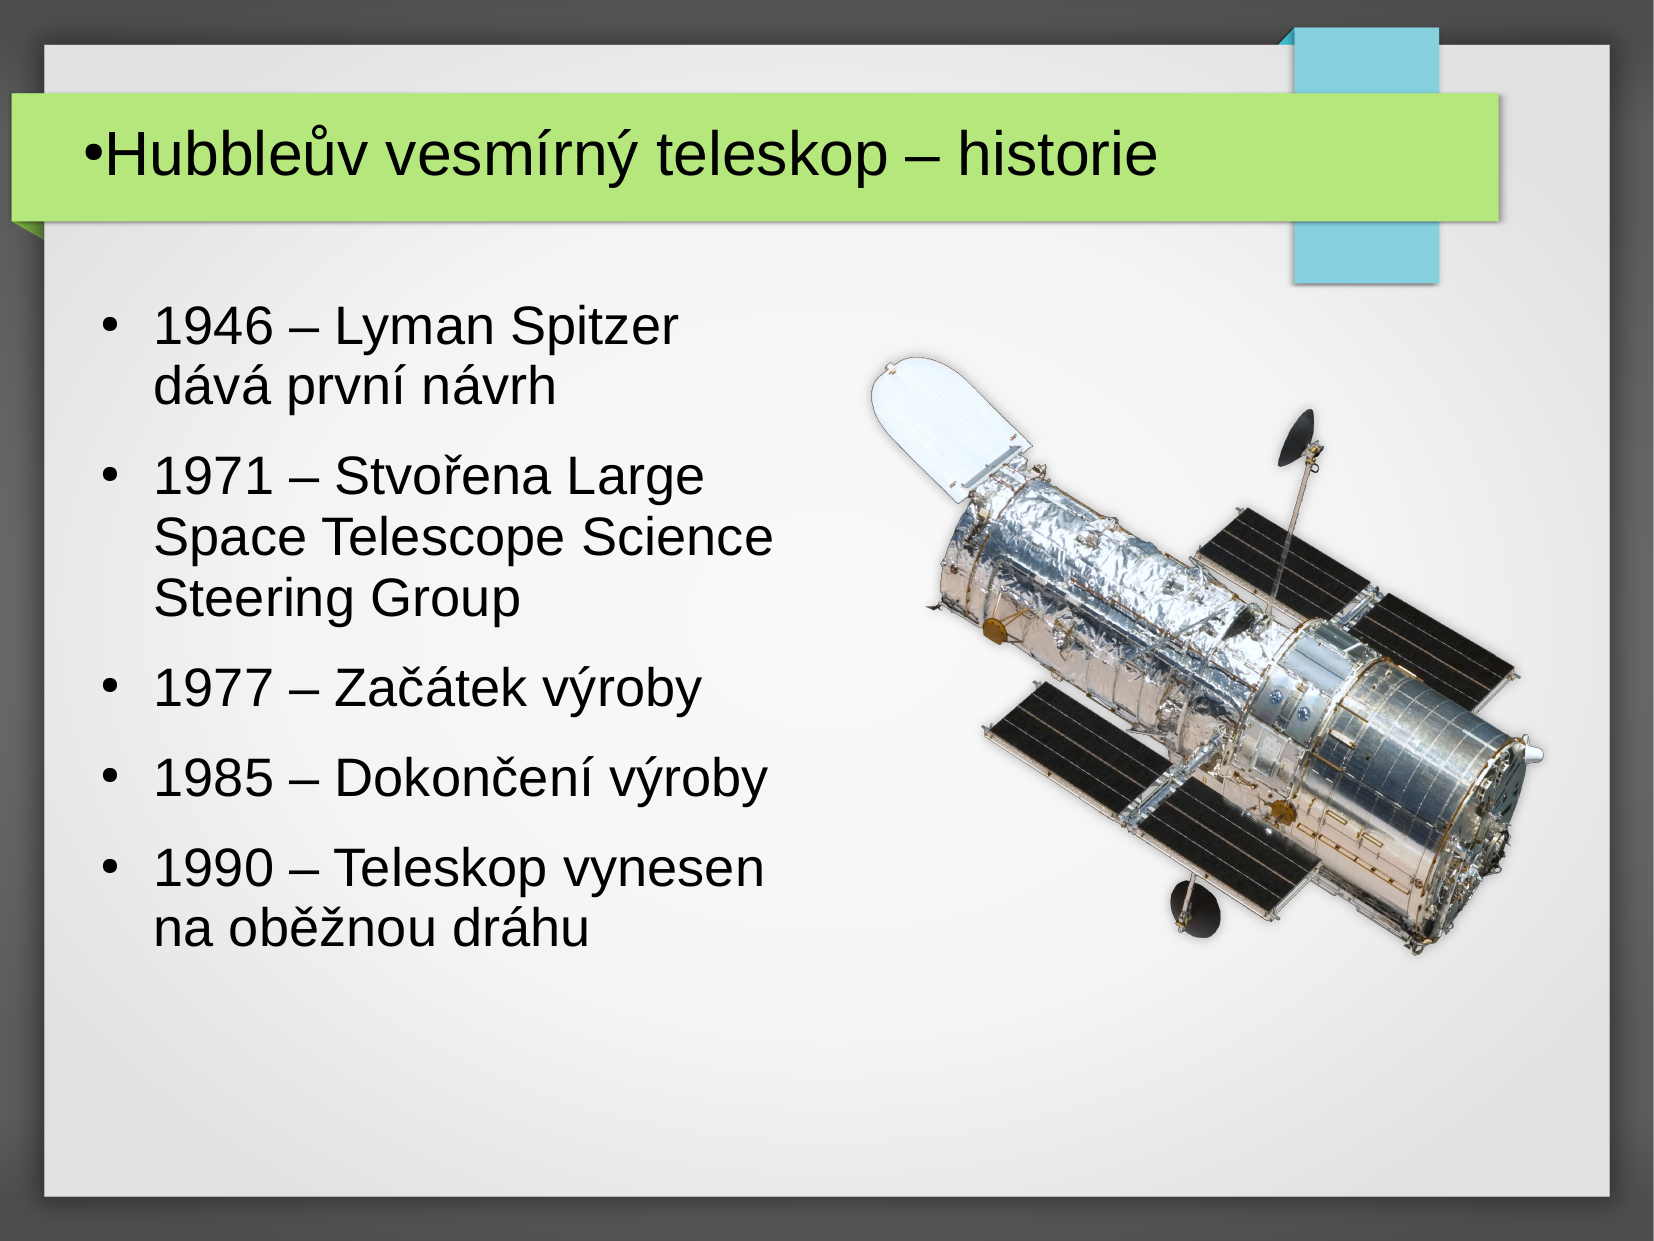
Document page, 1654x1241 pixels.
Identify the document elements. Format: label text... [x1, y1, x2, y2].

title Hubbleův vesmírný teleskop – historie [82, 94, 1264, 213]
list 1946 – Lyman Spitzer dává první návrh 1971 – Stvořena Large Space Telescope Science Steering Group 1977 – Začátek výroby 1985 – Dokončení výroby 1990 – Teleskop vynesen na oběžnou dráhu [82, 295, 809, 1134]
picture [0, 0, 1654, 1241]
